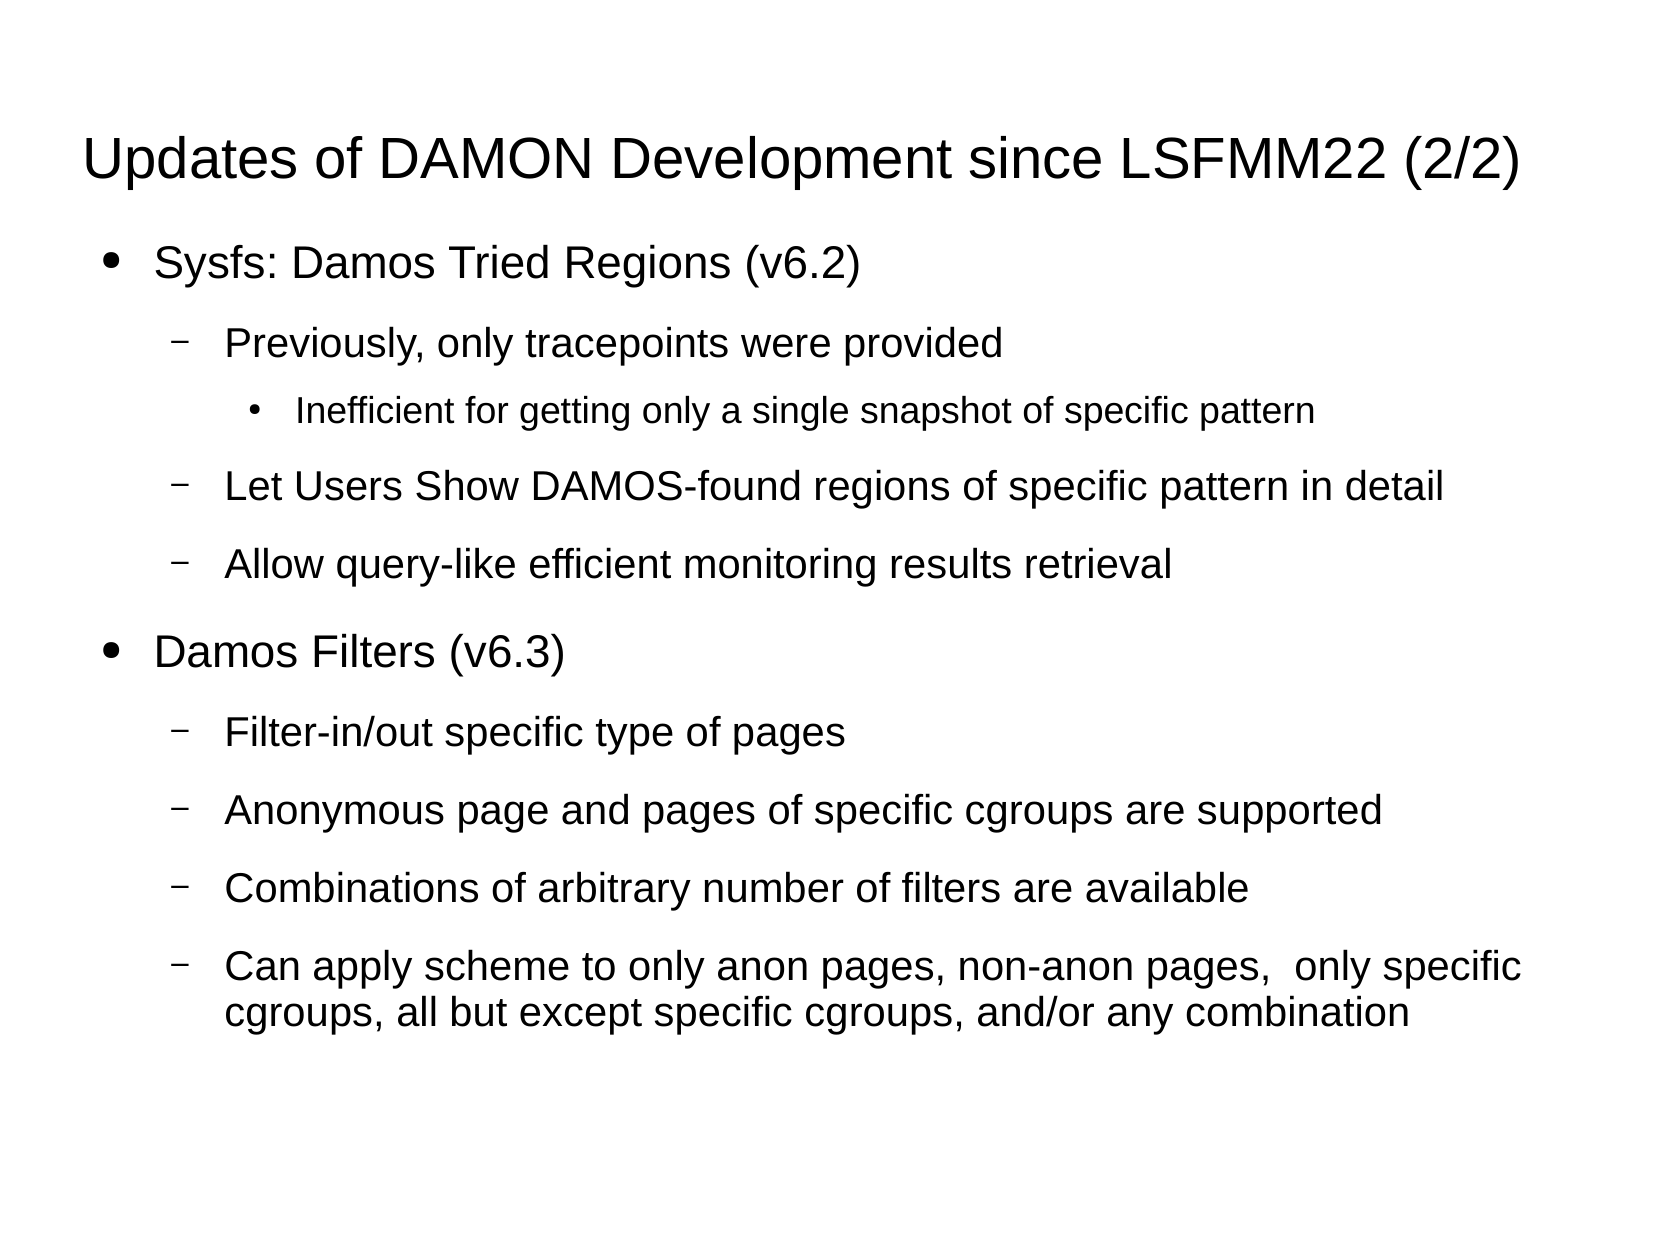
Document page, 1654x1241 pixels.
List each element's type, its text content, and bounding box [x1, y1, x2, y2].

title Updates of DAMON Development since LSFMM22 (2/2) [82, 108, 1571, 210]
list Sysfs: Damos Tried Regions (v6.2) Previously, only tracepoints were provided Inefficient for getting only a single snapshot of specific pattern Let Users Show DAMOS-found regions of specific pattern in detail Allow query-like efficient monitoring results retrieval Damos Filters (v6.3) Filter-in/out specific type of pages Anonymous page and pages of specific cgroups are supported Combinations of arbitrary number of filters are available Can apply scheme to only anon pages, non-anon pages, only specific cgroups, all but except specific cgroups, and/or any combination [82, 236, 1571, 1111]
